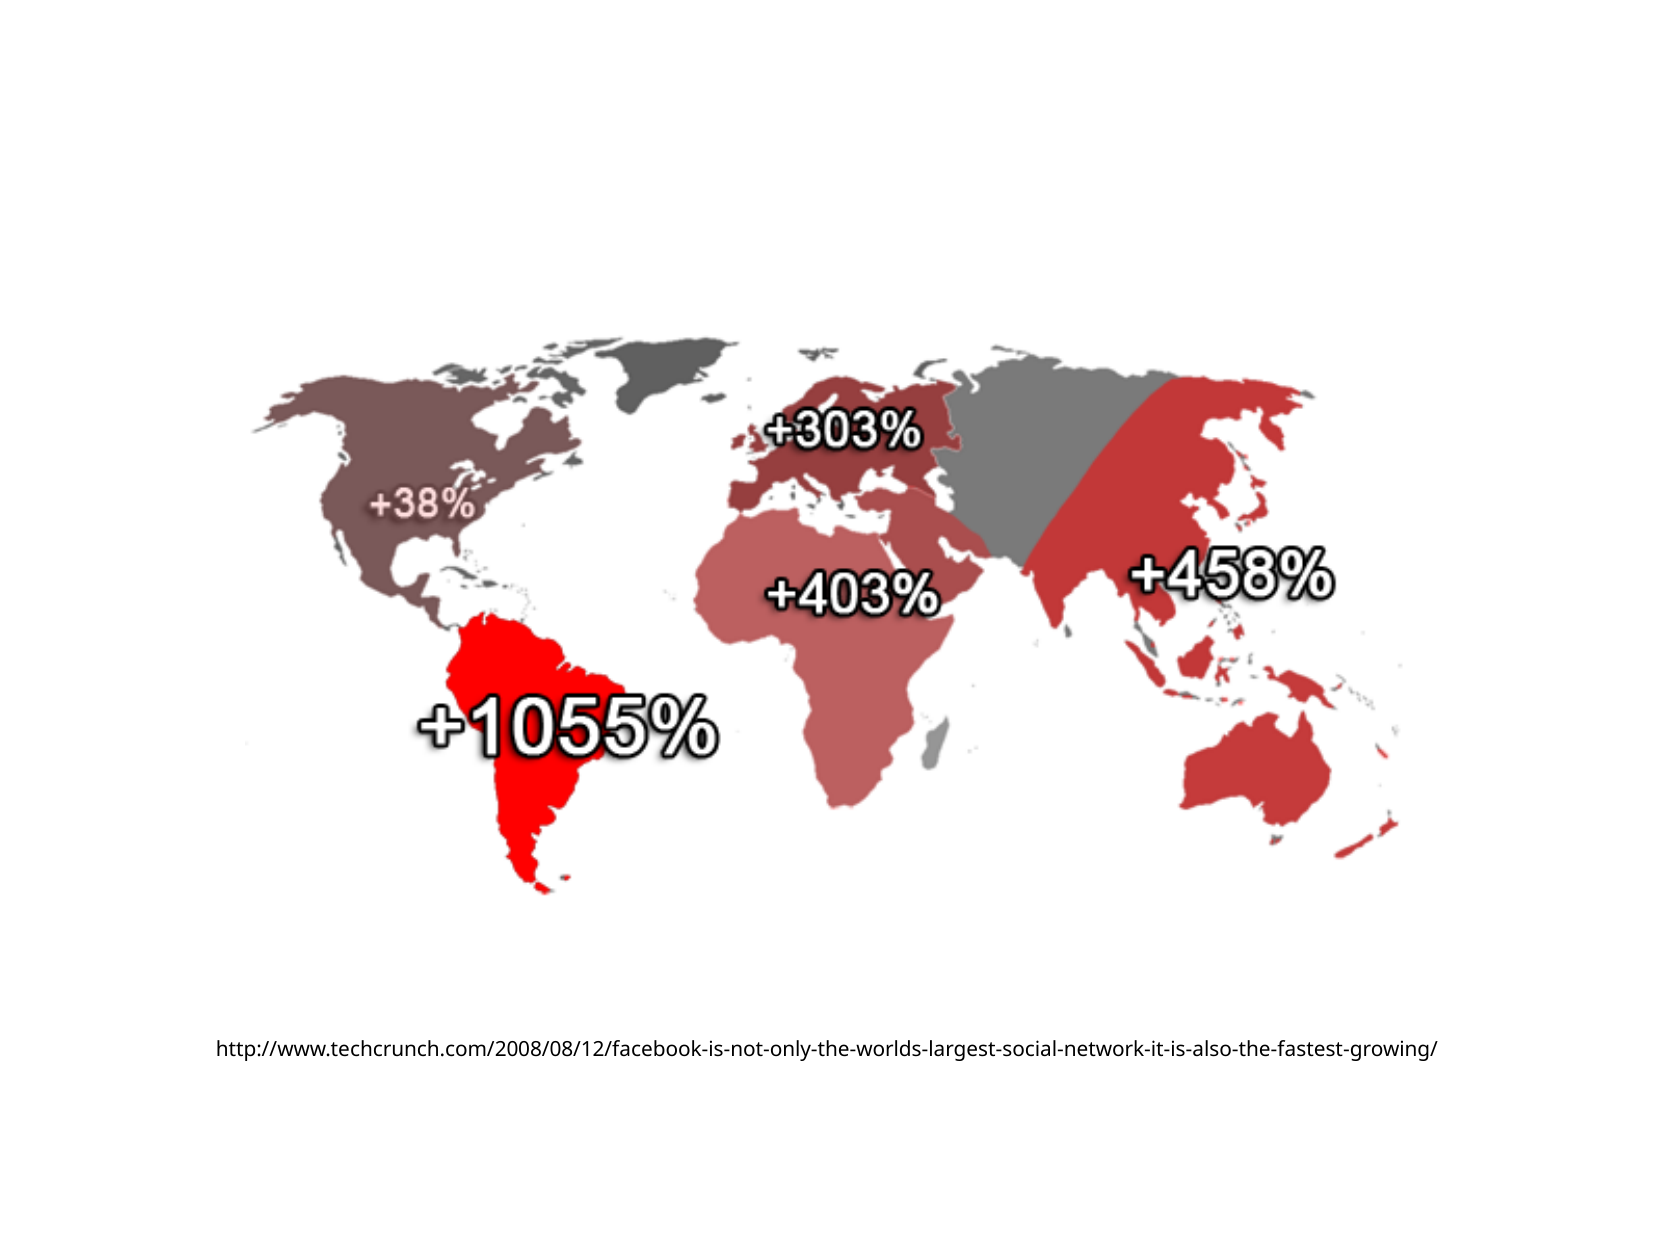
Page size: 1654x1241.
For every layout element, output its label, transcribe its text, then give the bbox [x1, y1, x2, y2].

picture [245, 330, 1409, 910]
text_box http://www.techcrunch.com/2008/08/12/facebook-is-not-only-the-worlds-largest-social-network-it-is-also-the-fastest-growing/ [133, 1026, 1521, 1163]
